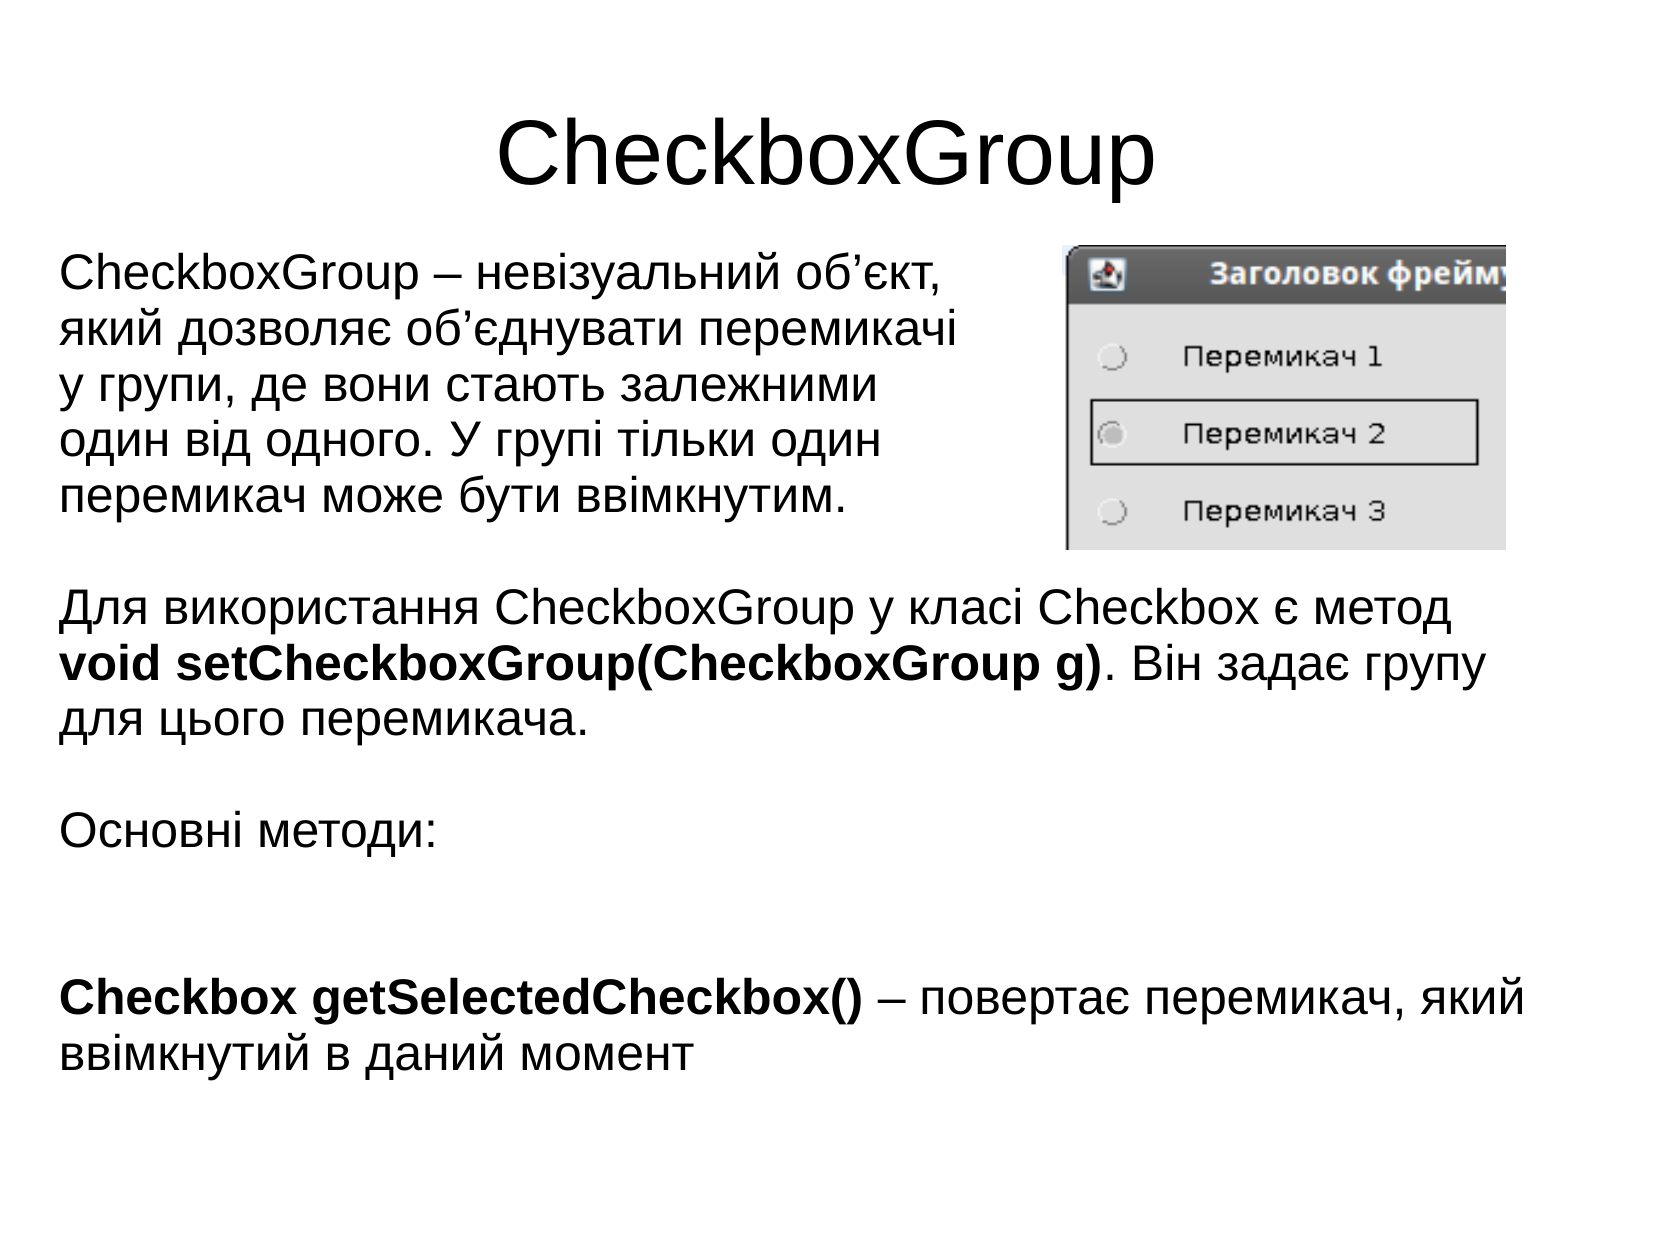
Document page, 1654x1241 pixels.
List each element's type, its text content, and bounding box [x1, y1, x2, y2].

picture [1062, 245, 1506, 550]
title CheckboxGroup [82, 49, 1571, 257]
subtitle CheckboxGroup – невізуальний об’єкт, який дозволяє об’єднувати перемикачі у групи, де вони стають залежними один від одного. У групі тільки один перемикач може бути ввімкнутим. Для використання CheckboxGroup у класі Checkbox є метод void setCheckboxGroup(CheckboxGroup g). Він задає групу для цього перемикача. Основні методи: Checkbox getSelectedCheckbox() – повертає перемикач, який ввімкнутий в даний момент [59, 244, 1548, 1137]
